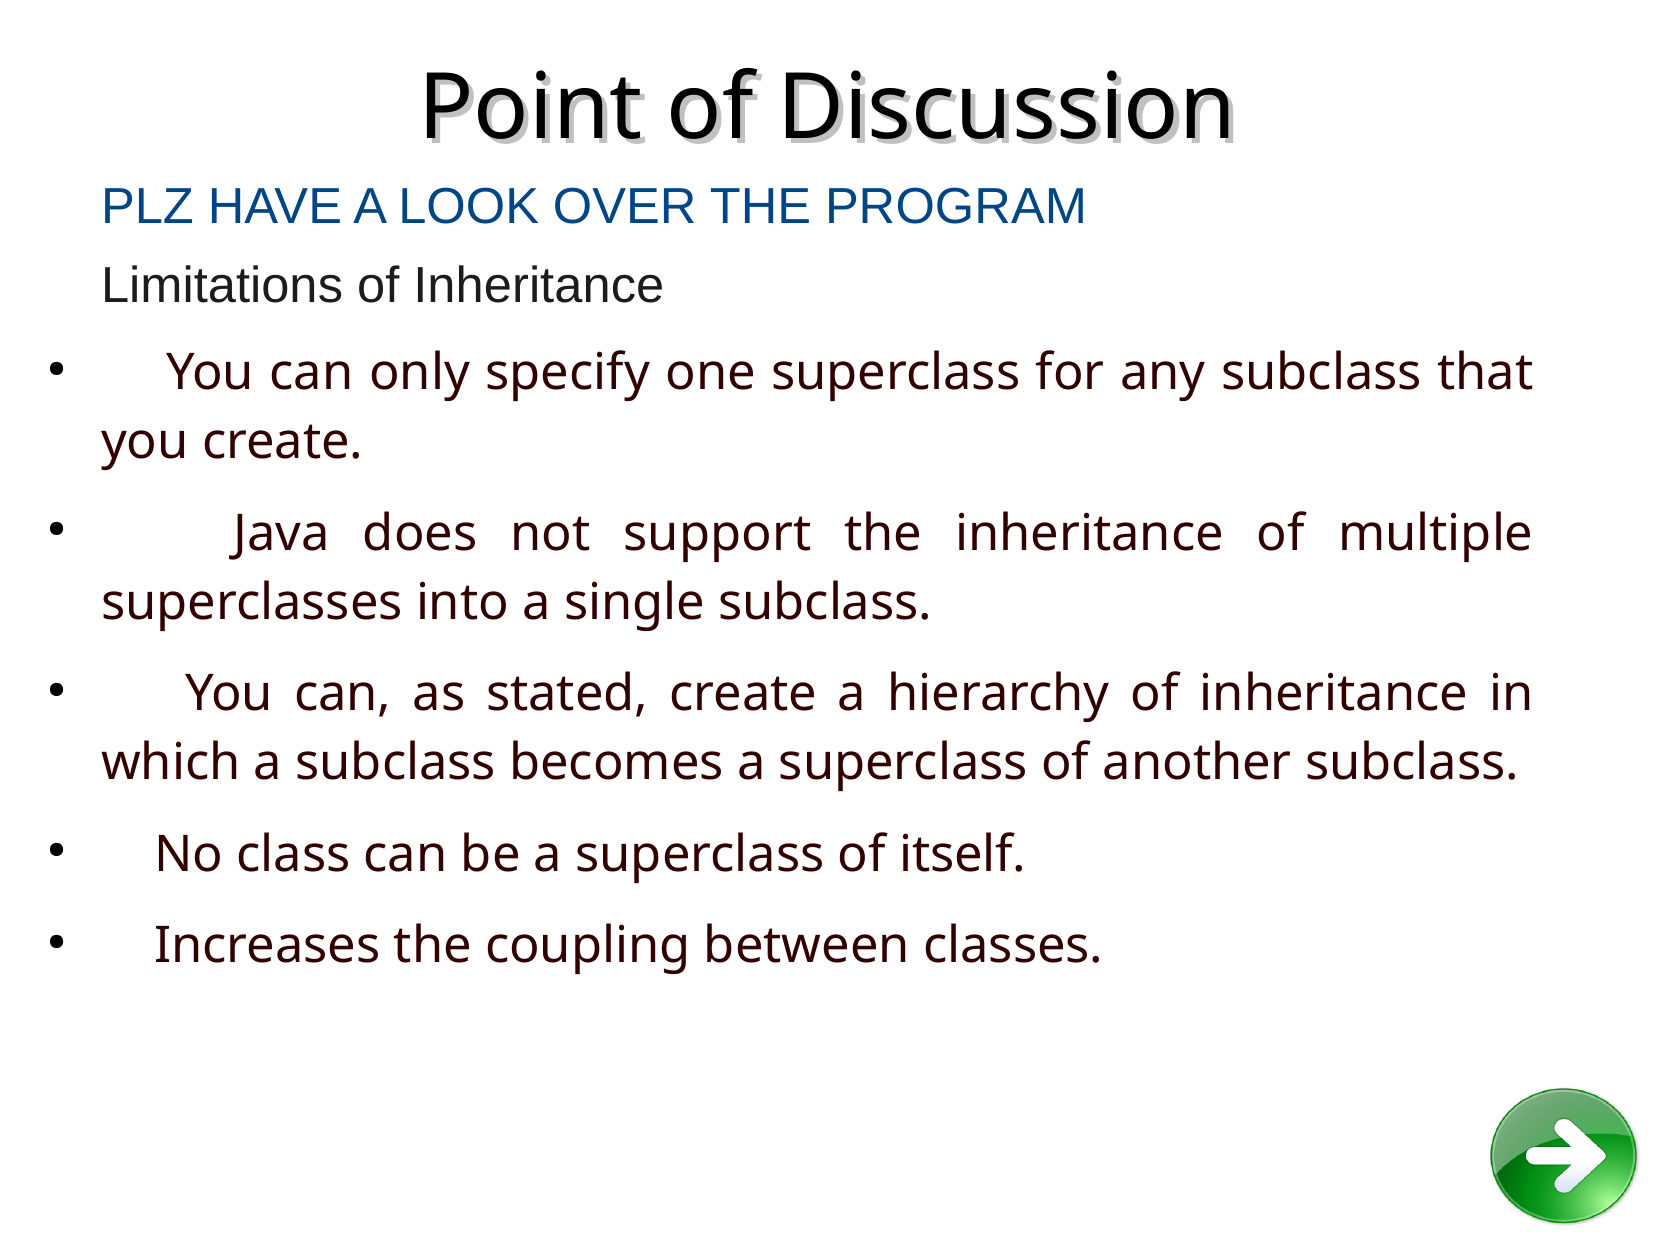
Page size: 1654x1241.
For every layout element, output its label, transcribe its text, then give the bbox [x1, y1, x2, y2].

list PLZ HAVE A LOOK OVER THE PROGRAM Limitations of Inheritance You can only specify one superclass for any subclass that you create. Java does not support the inheritance of multiple superclasses into a single subclass. You can, as stated, create a hierarchy of inheritance in which a subclass becomes a superclass of another subclass. No class can be a superclass of itself. Increases the coupling between classes. [47, 177, 1536, 1057]
picture [1488, 1086, 1641, 1227]
title Point of Discussion [70, 0, 1559, 208]
